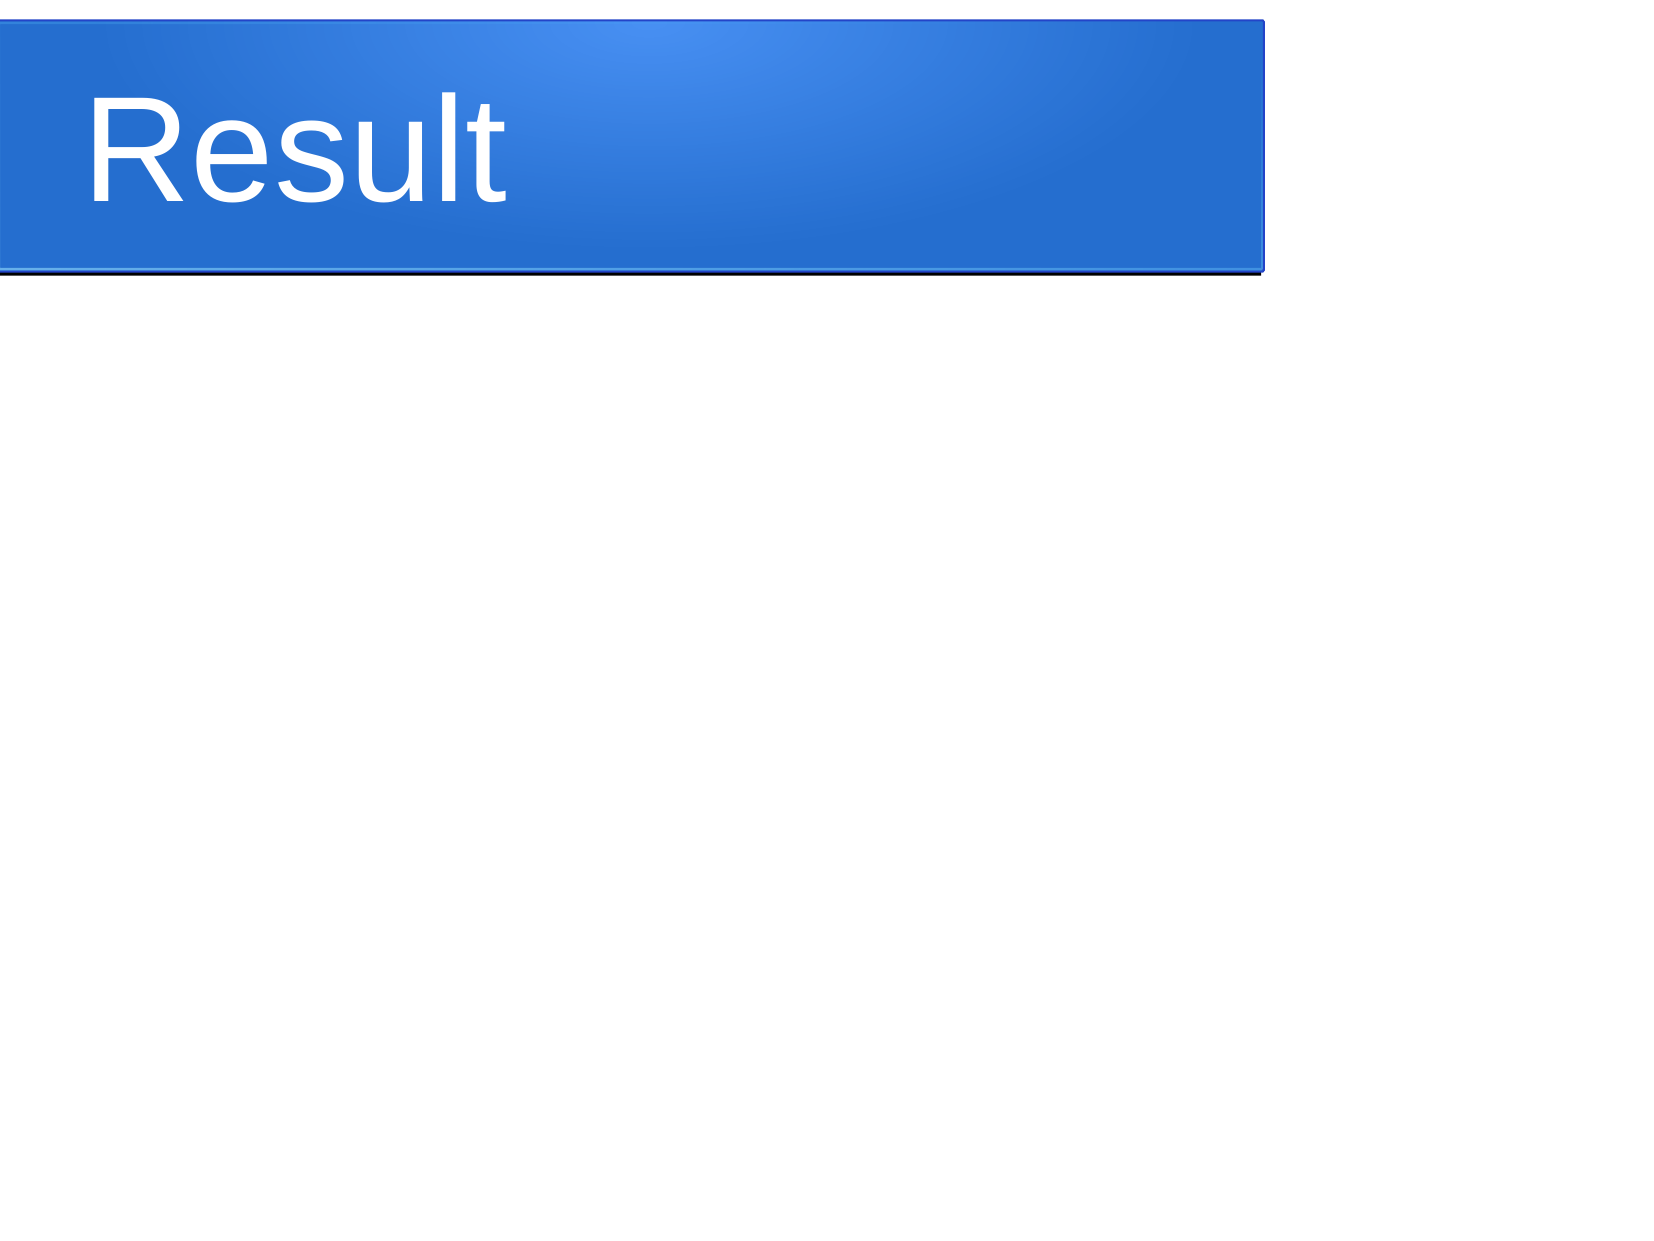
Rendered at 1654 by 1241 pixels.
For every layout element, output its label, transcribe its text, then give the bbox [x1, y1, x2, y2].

title Result [82, 0, 1186, 318]
